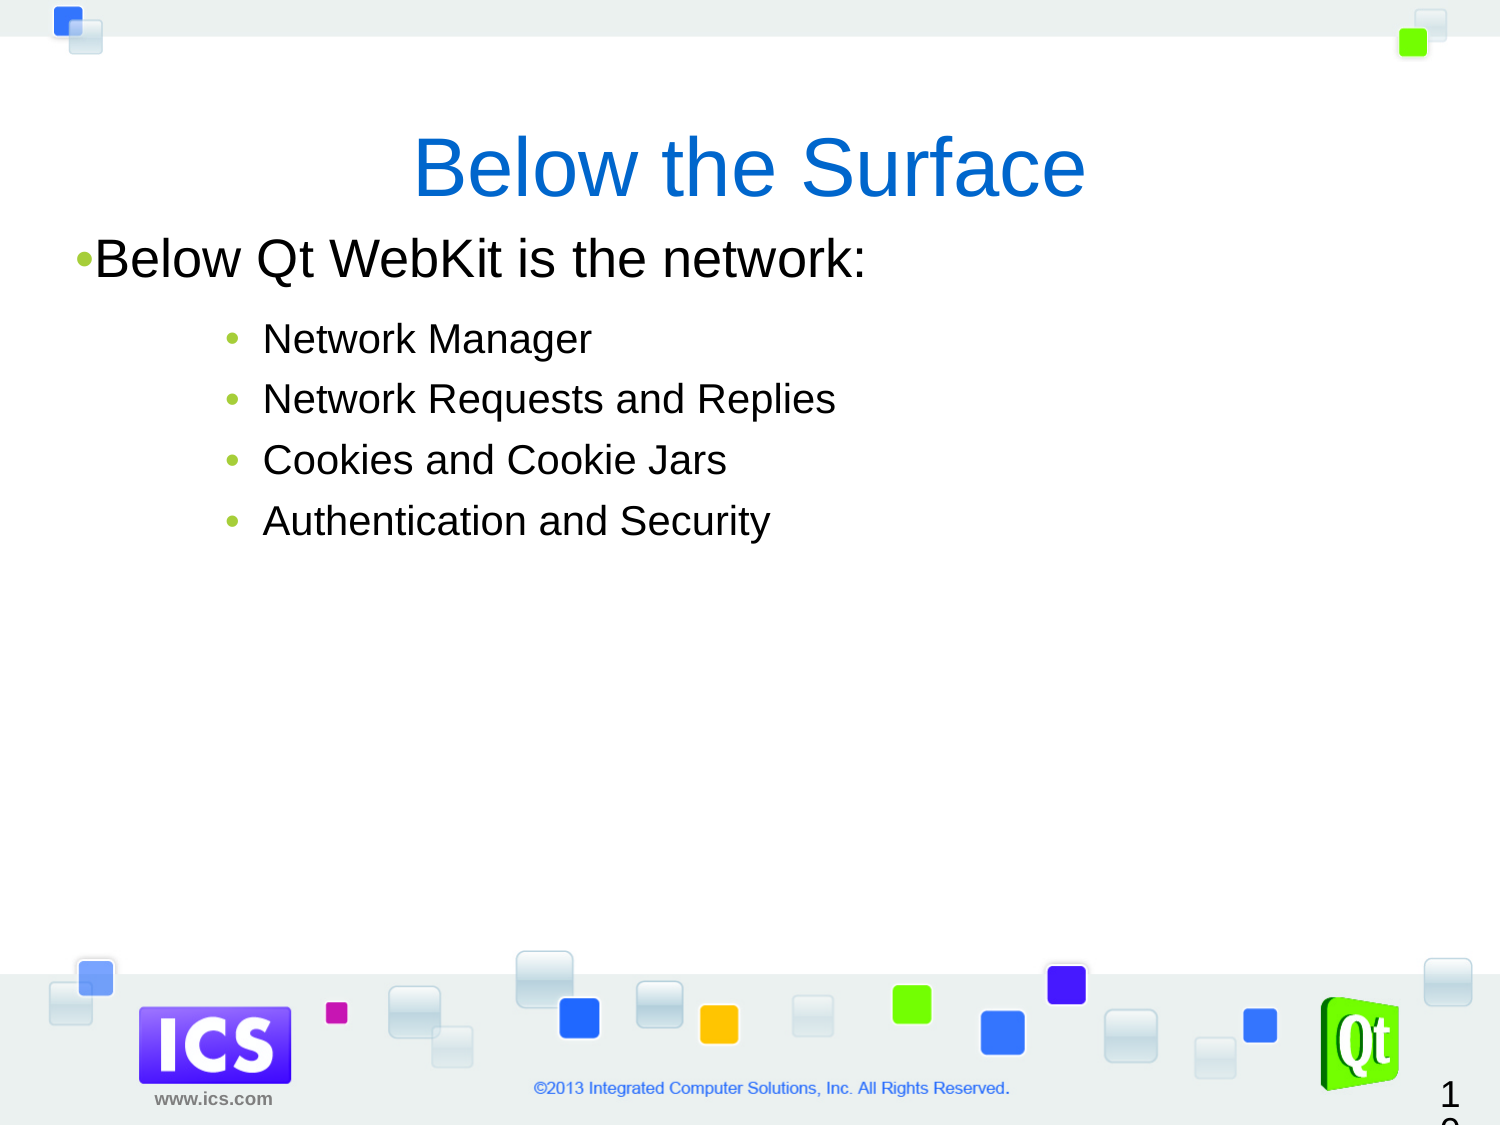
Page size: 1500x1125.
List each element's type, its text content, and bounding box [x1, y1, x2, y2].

picture [0, 0, 1500, 62]
title Below the Surface [112, 50, 1388, 232]
picture [0, 950, 1500, 1125]
list Below Qt WebKit is the network: Network Manager Network Requests and Replies Cookies and Cookie Jars Authentication and Security [75, 232, 1426, 976]
